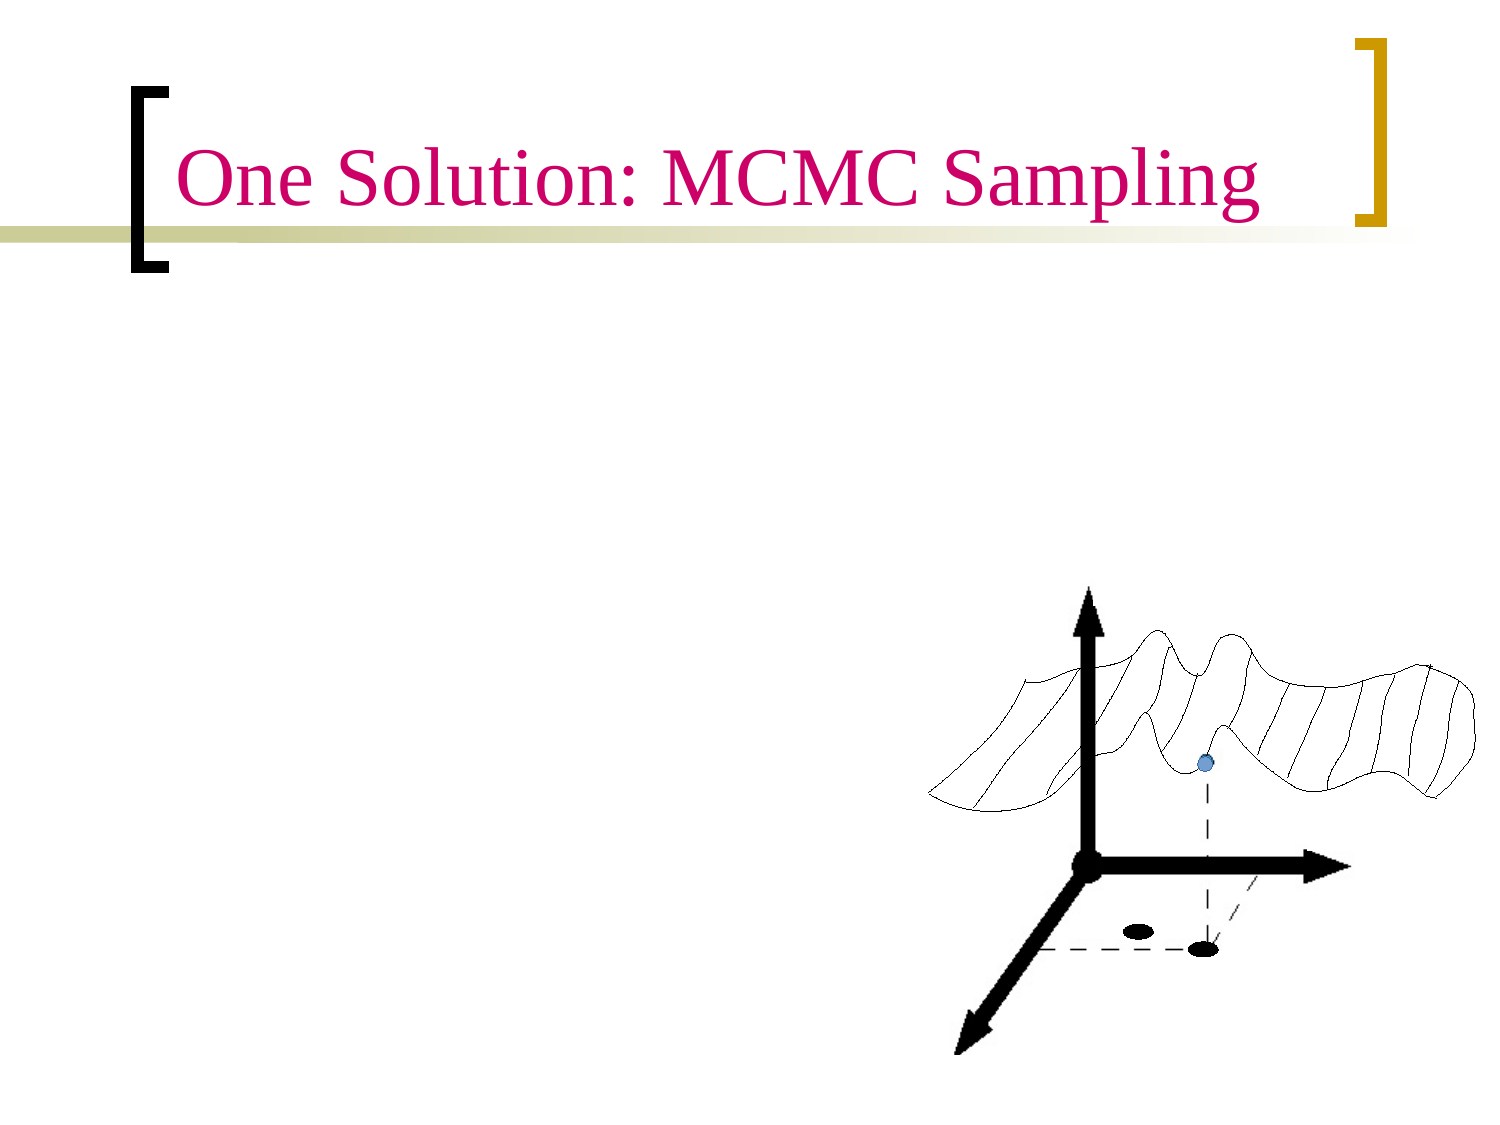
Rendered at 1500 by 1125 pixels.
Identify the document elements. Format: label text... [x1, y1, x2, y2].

text_box [1188, 941, 1219, 957]
text_box [1123, 924, 1154, 940]
picture [898, 545, 1375, 1102]
text_box [1197, 756, 1213, 772]
title One Solution: MCMC Sampling [160, 15, 1336, 247]
